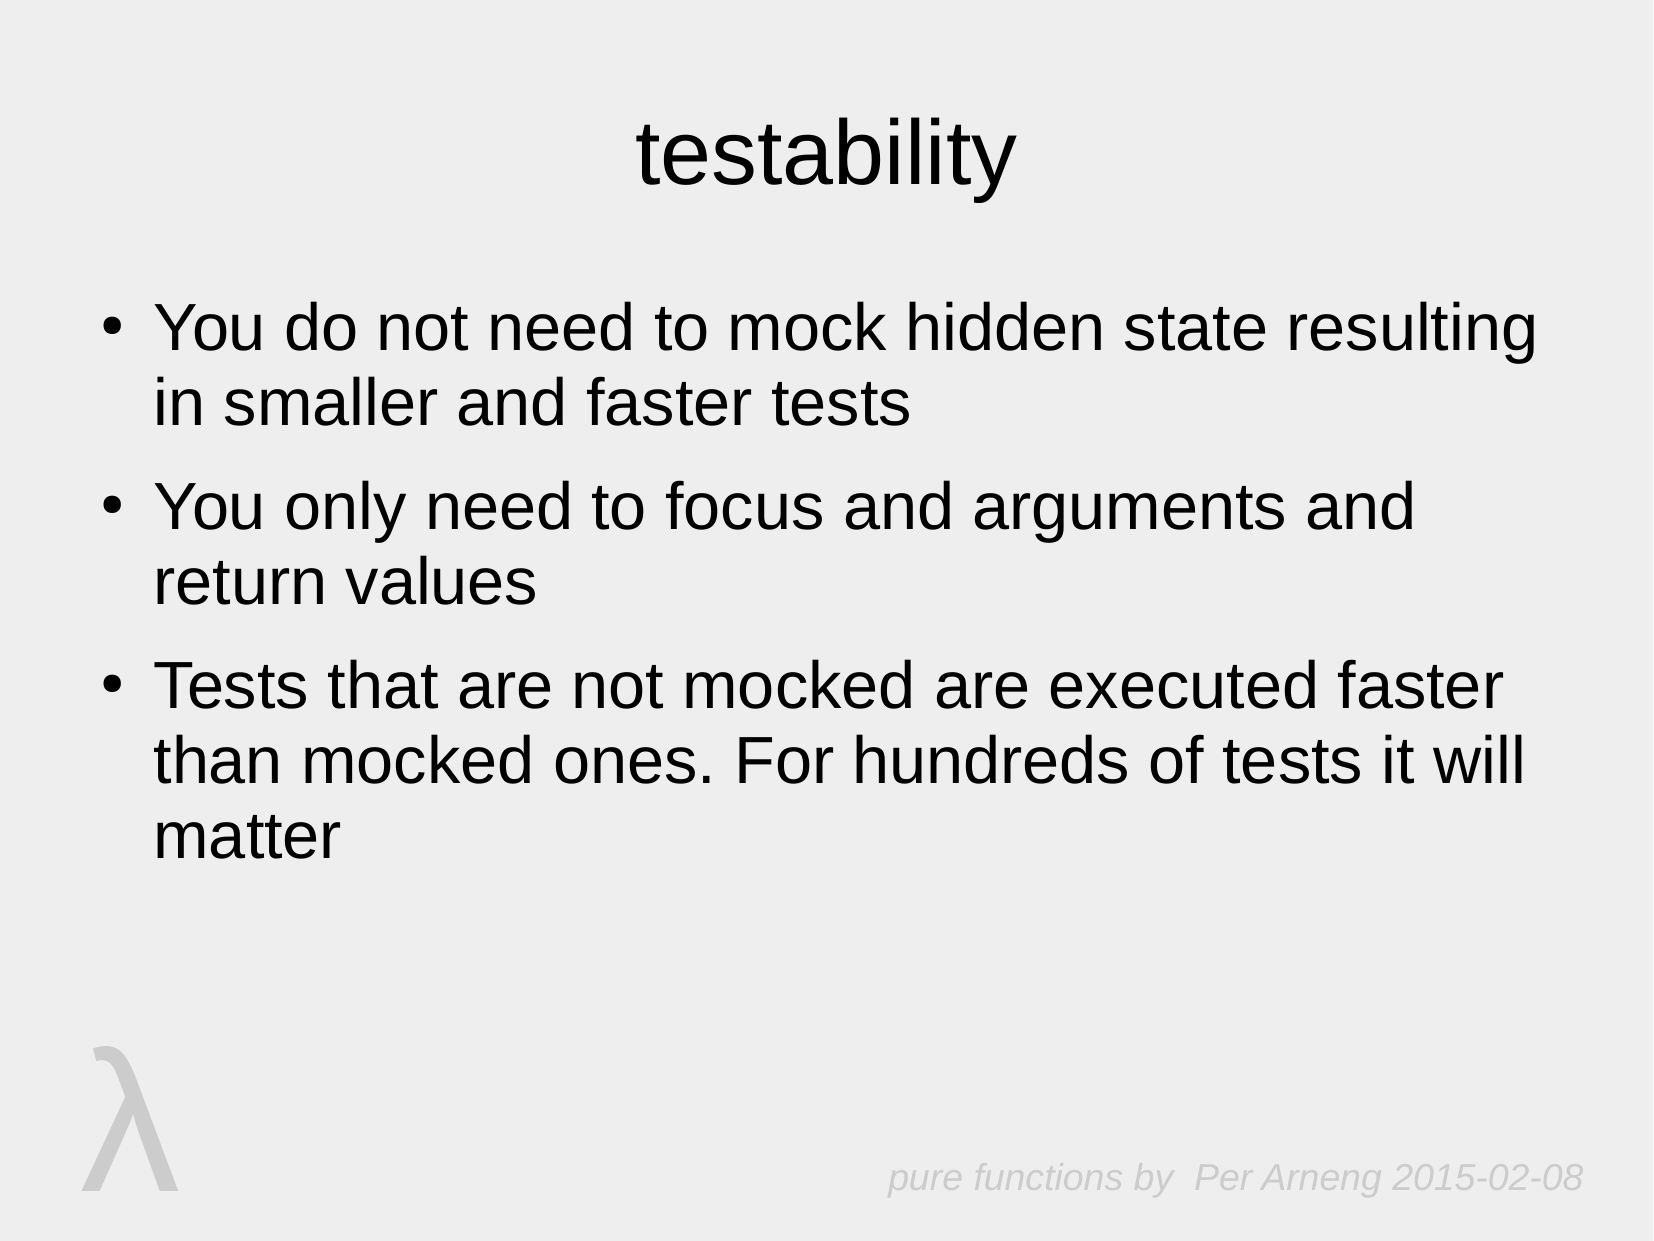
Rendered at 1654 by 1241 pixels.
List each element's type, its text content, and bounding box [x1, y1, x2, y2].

list You do not need to mock hidden state resulting in smaller and faster tests You only need to focus and arguments and return values Tests that are not mocked are executed faster than mocked ones. For hundreds of tests it will matter [82, 290, 1571, 1010]
title testability [82, 49, 1571, 257]
